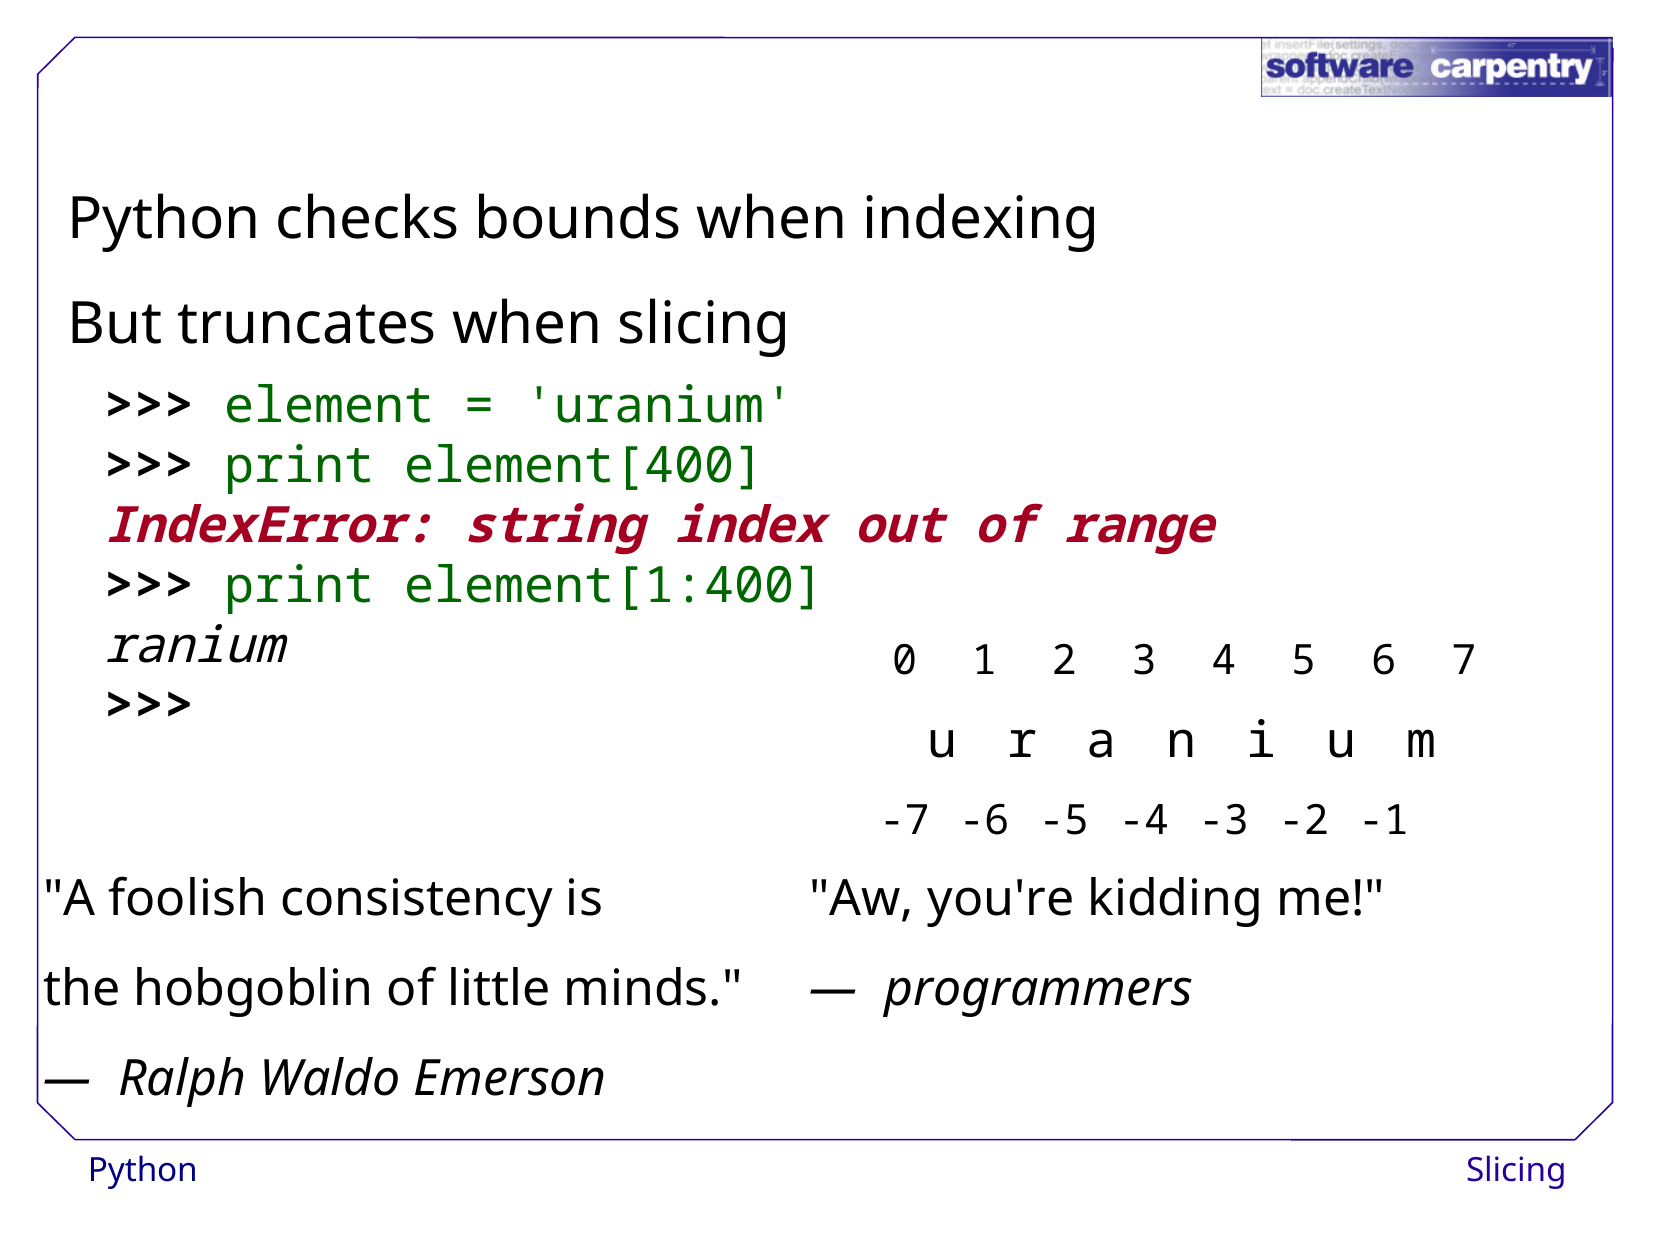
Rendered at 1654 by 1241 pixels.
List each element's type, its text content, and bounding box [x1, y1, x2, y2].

table_header 7 [1424, 629, 1504, 705]
table_header a [1062, 705, 1142, 780]
table_header -5 [1024, 790, 1104, 827]
table_header r [982, 705, 1062, 780]
table_header 1 [945, 629, 1024, 705]
table_header m [1382, 705, 1461, 780]
table_header -4 [1150, 809, 1159, 824]
table_header -6 [990, 818, 1003, 827]
table_header 3 [1104, 629, 1184, 705]
table_header -3 [1184, 790, 1264, 827]
table_header 2 [1024, 629, 1104, 705]
text_box "Aw, you're kidding me!" — programmers [794, 827, 1551, 1024]
table_header n [1142, 705, 1222, 780]
text_box "A foolish consistency is the hobgoblin of little minds." — Ralph Waldo Emerson [28, 827, 909, 1114]
table_header -7 [865, 790, 945, 827]
table_header -2 [1264, 790, 1344, 827]
table_header 5 [1264, 629, 1344, 705]
table_header -4 [1104, 790, 1184, 827]
text_box Python checks bounds when indexing But truncates when slicing [52, 137, 1265, 364]
text_box >>> element = 'uranium' >>> print element[400] IndexError: string index out of range >>> print element[1:400] ranium >>> [89, 364, 827, 827]
table_header 4 [1184, 629, 1264, 705]
table_header u [1302, 705, 1382, 780]
table_header -1 [1344, 790, 1424, 827]
table_header 6 [1344, 629, 1424, 705]
table_header 0 [865, 629, 945, 705]
picture [1261, 39, 1613, 97]
table_header i [1222, 705, 1302, 780]
table_header -6 [945, 790, 1024, 827]
table_header u [902, 705, 982, 780]
